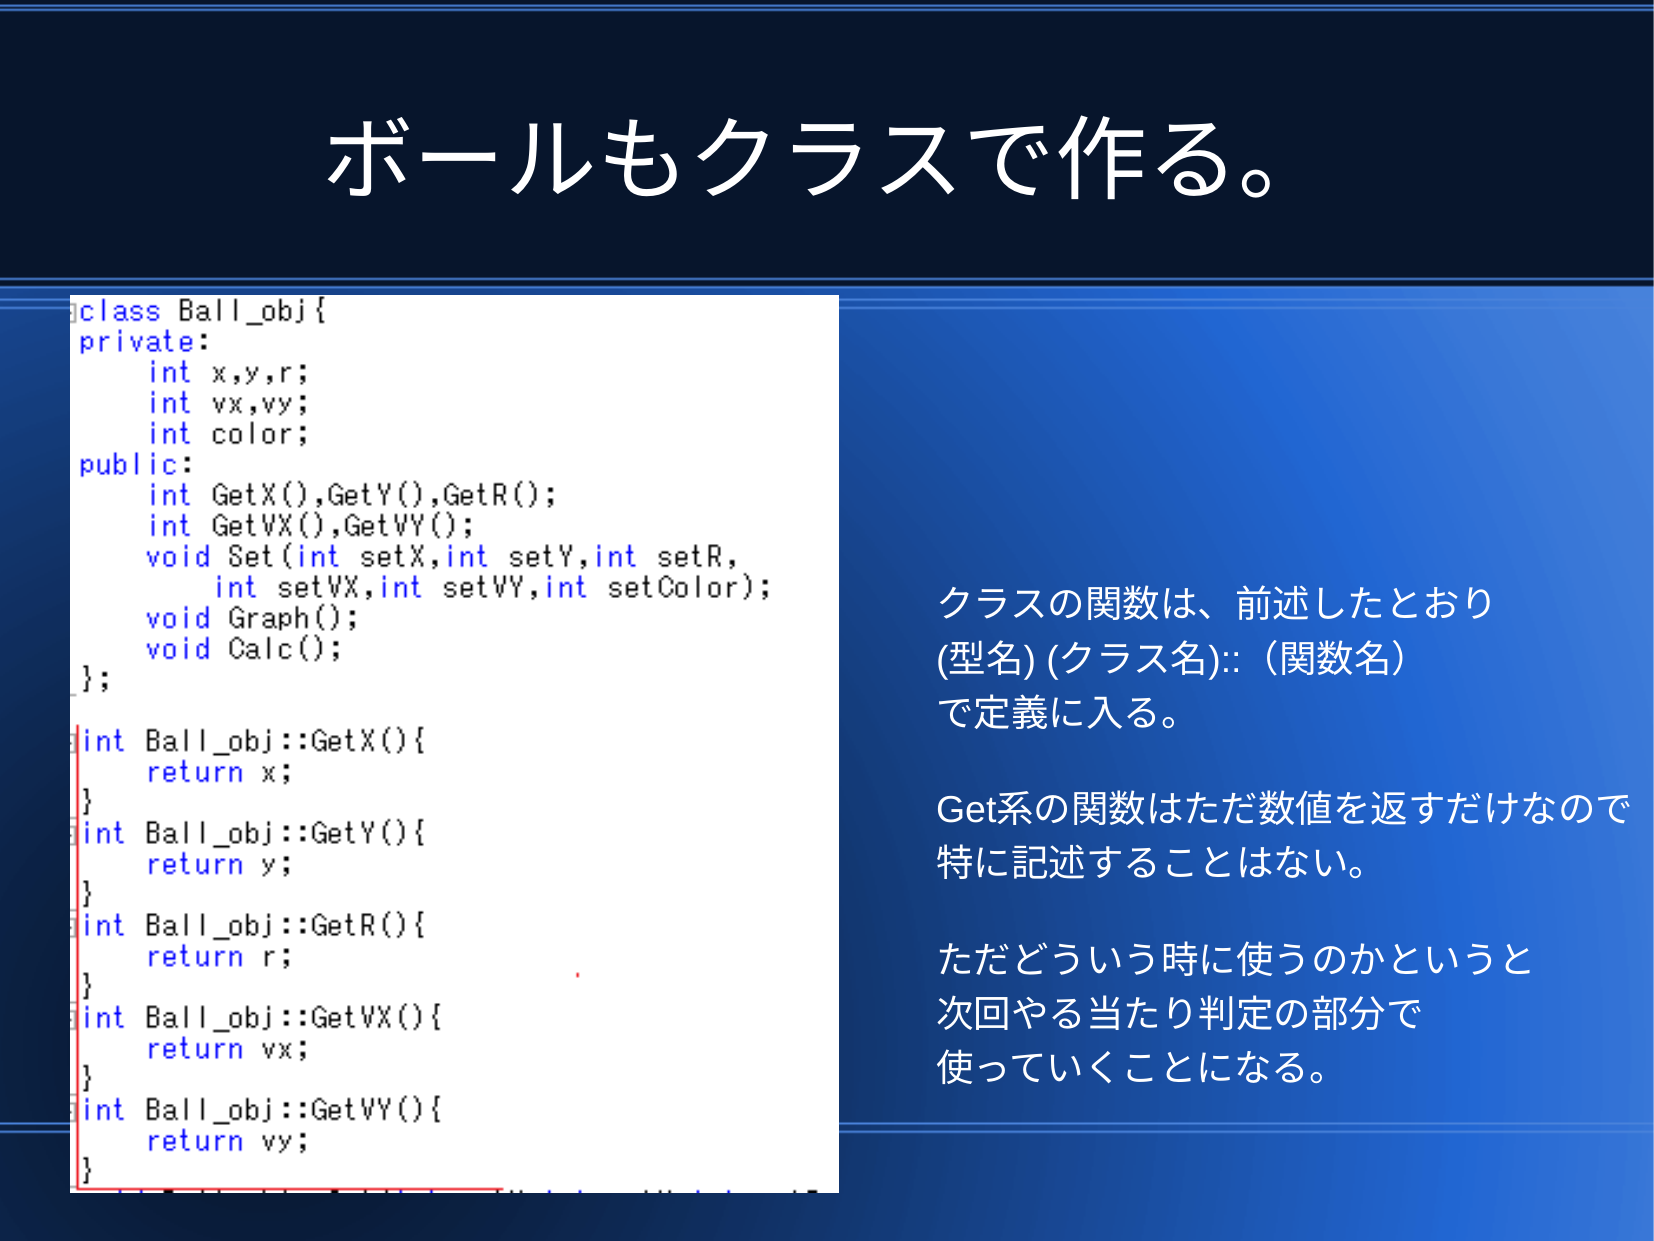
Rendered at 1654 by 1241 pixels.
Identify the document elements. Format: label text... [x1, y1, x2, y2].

text_box クラスの関数は、前述したとおり (型名) (クラス名)::（関数名） で定義に入る。 Get系の関数はただ数値を返すだけなので 特に記述することはない。 ただどういう時に使うのかというと 次回やる当たり判定の部分で 使っていくことになる。 [921, 566, 1624, 962]
title ボールもクラスで作る。 [82, 49, 1571, 257]
picture [0, 0, 1654, 1241]
